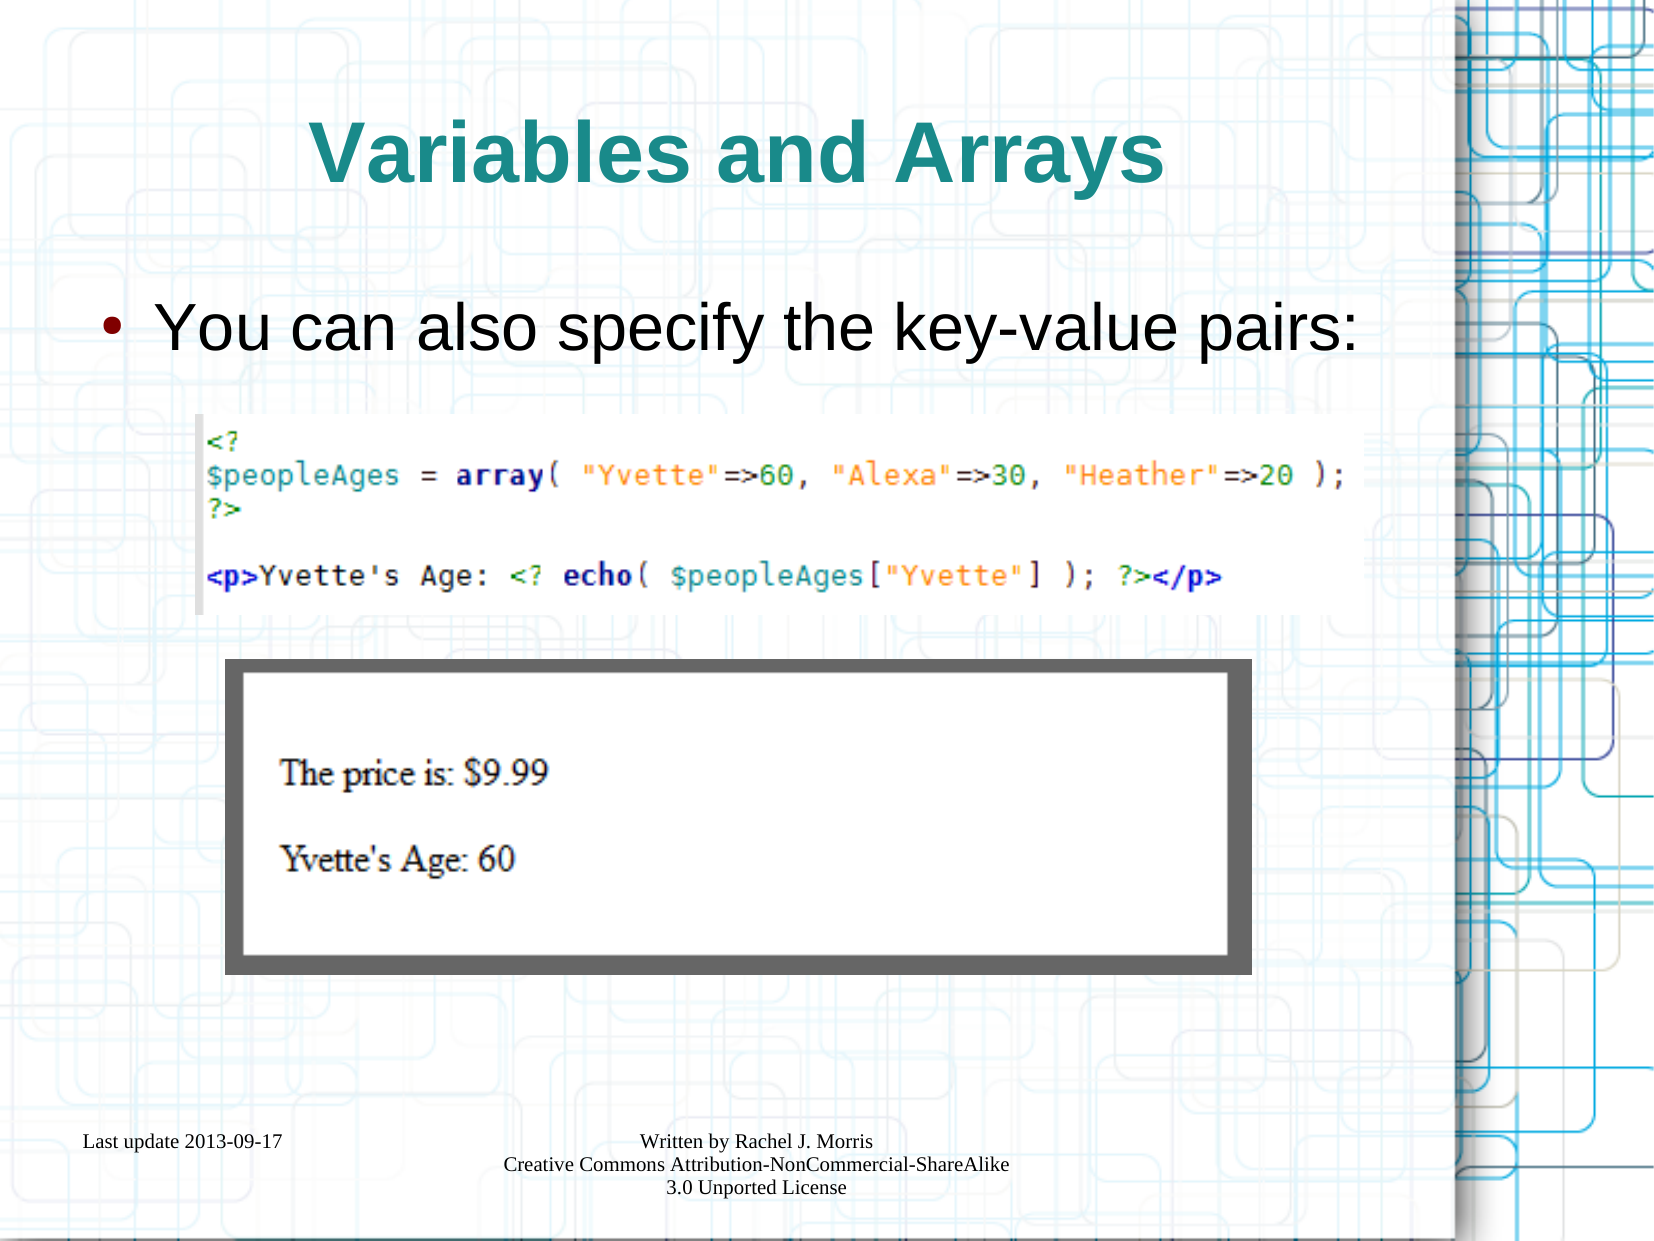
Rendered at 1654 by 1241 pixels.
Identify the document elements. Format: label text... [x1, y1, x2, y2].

picture [0, 0, 1654, 1241]
title Variables and Arrays [59, 49, 1418, 257]
list You can also specify the key-value pairs: [82, 290, 1418, 1010]
